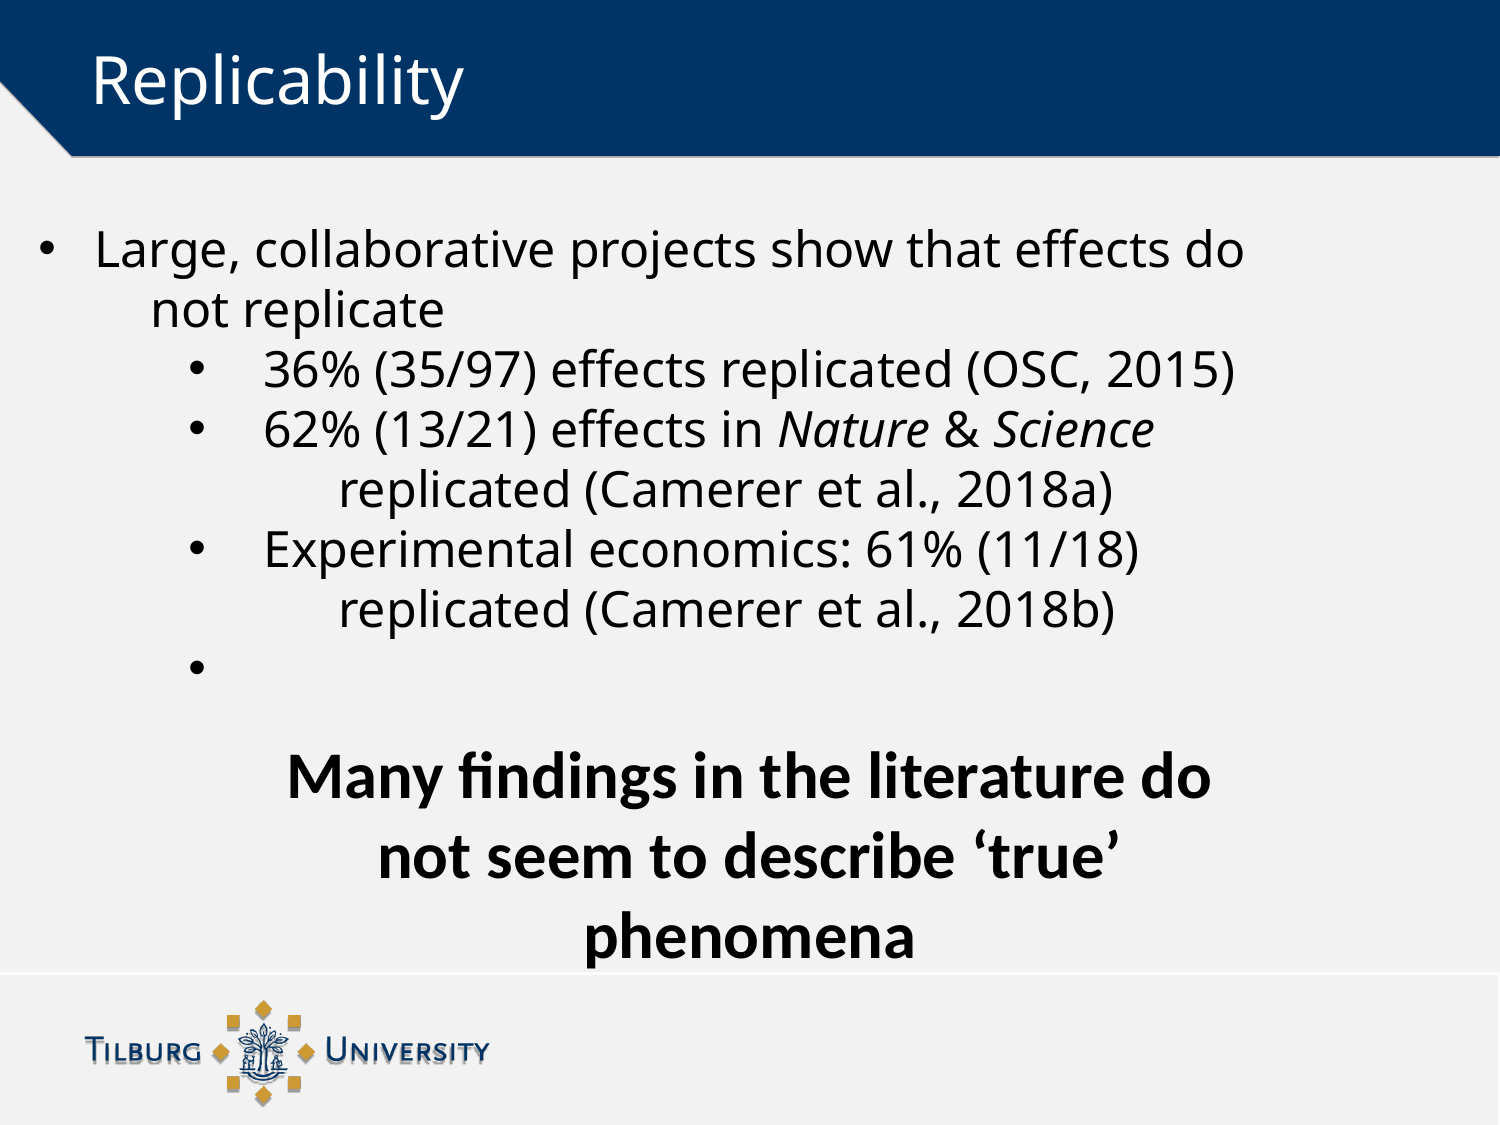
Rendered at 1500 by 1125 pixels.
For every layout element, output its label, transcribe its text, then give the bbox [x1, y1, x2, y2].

text_box Many findings in the literature do not seem to describe ‘true’ phenomena [263, 724, 1238, 979]
text_box Large, collaborative projects show that effects do not replicate 36% (35/97) effects replicated (OSC, 2015) 62% (13/21) effects in Nature & Science replicated (Camerer et al., 2018a) Experimental economics: 61% (11/18) replicated (Camerer et al., 2018b) [23, 209, 1297, 924]
title Replicability [75, 0, 1426, 156]
